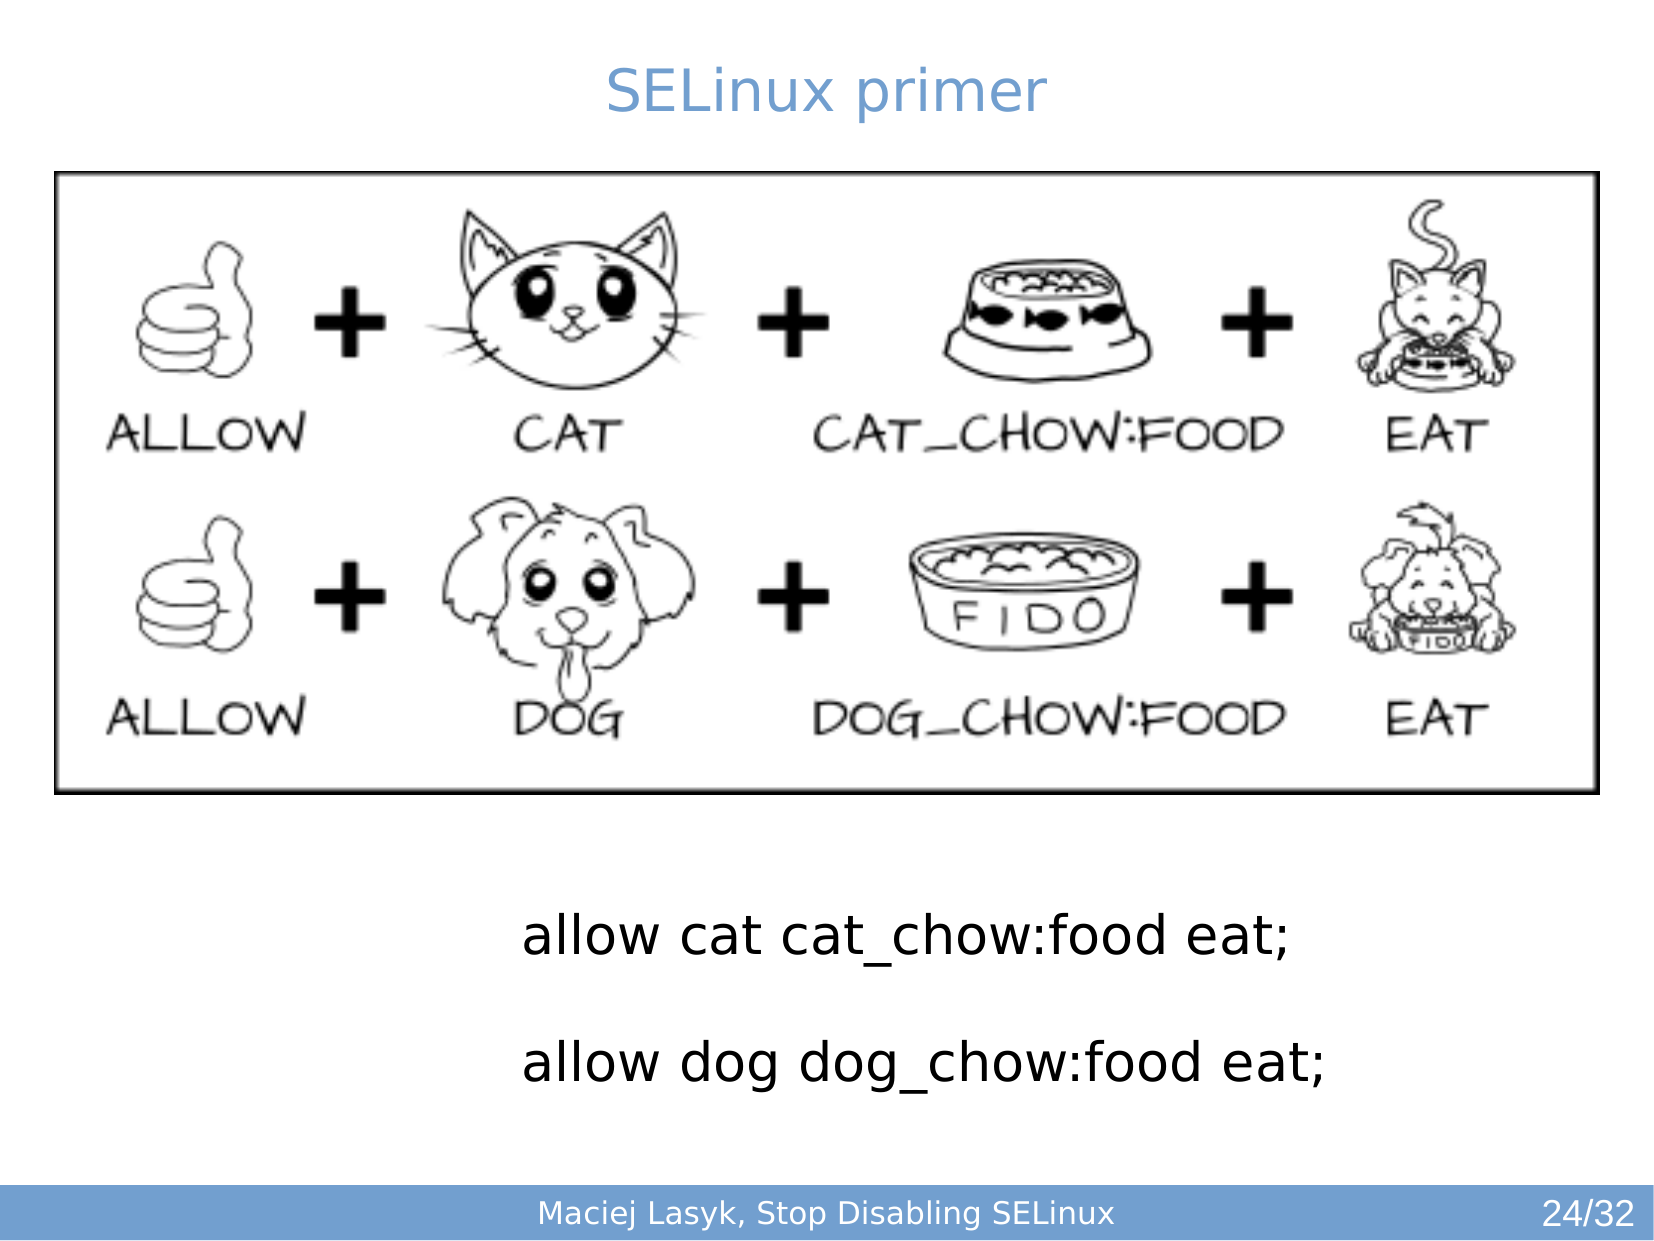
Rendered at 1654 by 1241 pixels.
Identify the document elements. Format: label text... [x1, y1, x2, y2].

picture [54, 171, 1600, 796]
text_box allow cat cat_chow:food eat; allow dog dog_chow:food eat; [506, 897, 1344, 1102]
text_box SELinux primer [590, 50, 1064, 133]
text_box Maciej Lasyk, Stop Disabling SELinux [522, 1188, 1132, 1240]
text_box [0, 1185, 1516, 1241]
text_box 24/32 [1516, 1185, 1651, 1241]
